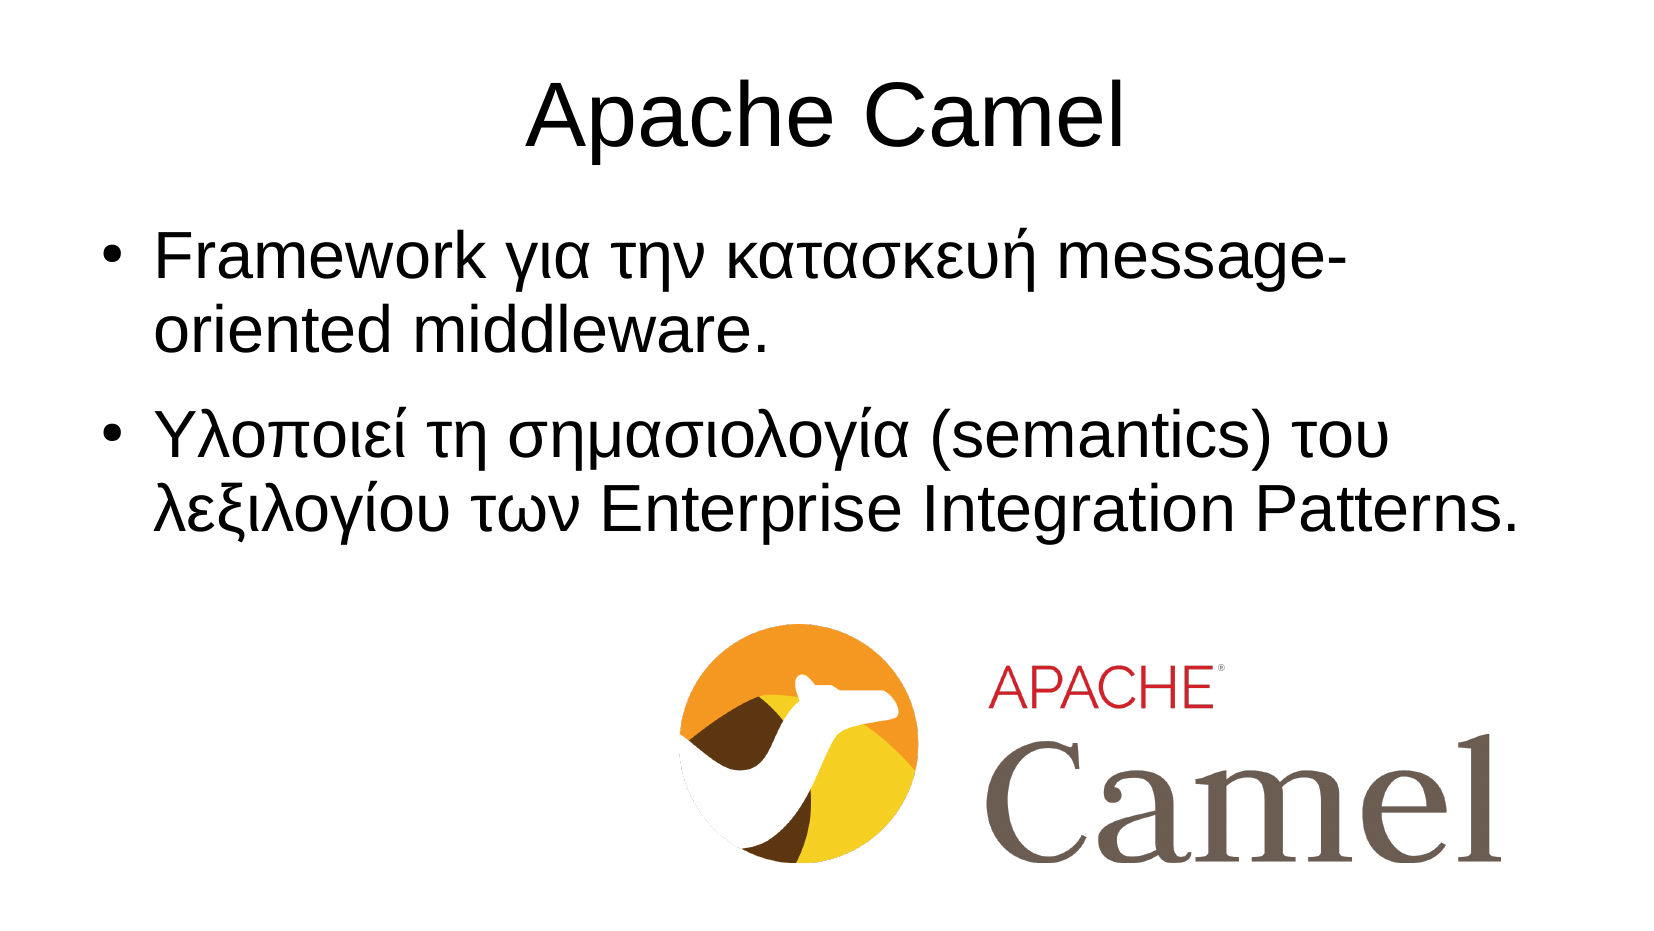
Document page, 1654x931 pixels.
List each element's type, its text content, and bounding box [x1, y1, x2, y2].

title Apache Camel [82, 37, 1571, 193]
list Framework για την κατασκευή message-oriented middleware. Υλοποιεί τη σημασιολογία (semantics) του λεξιλογίου των Enterprise Integration Patterns. [82, 217, 1571, 758]
picture [679, 624, 1501, 863]
